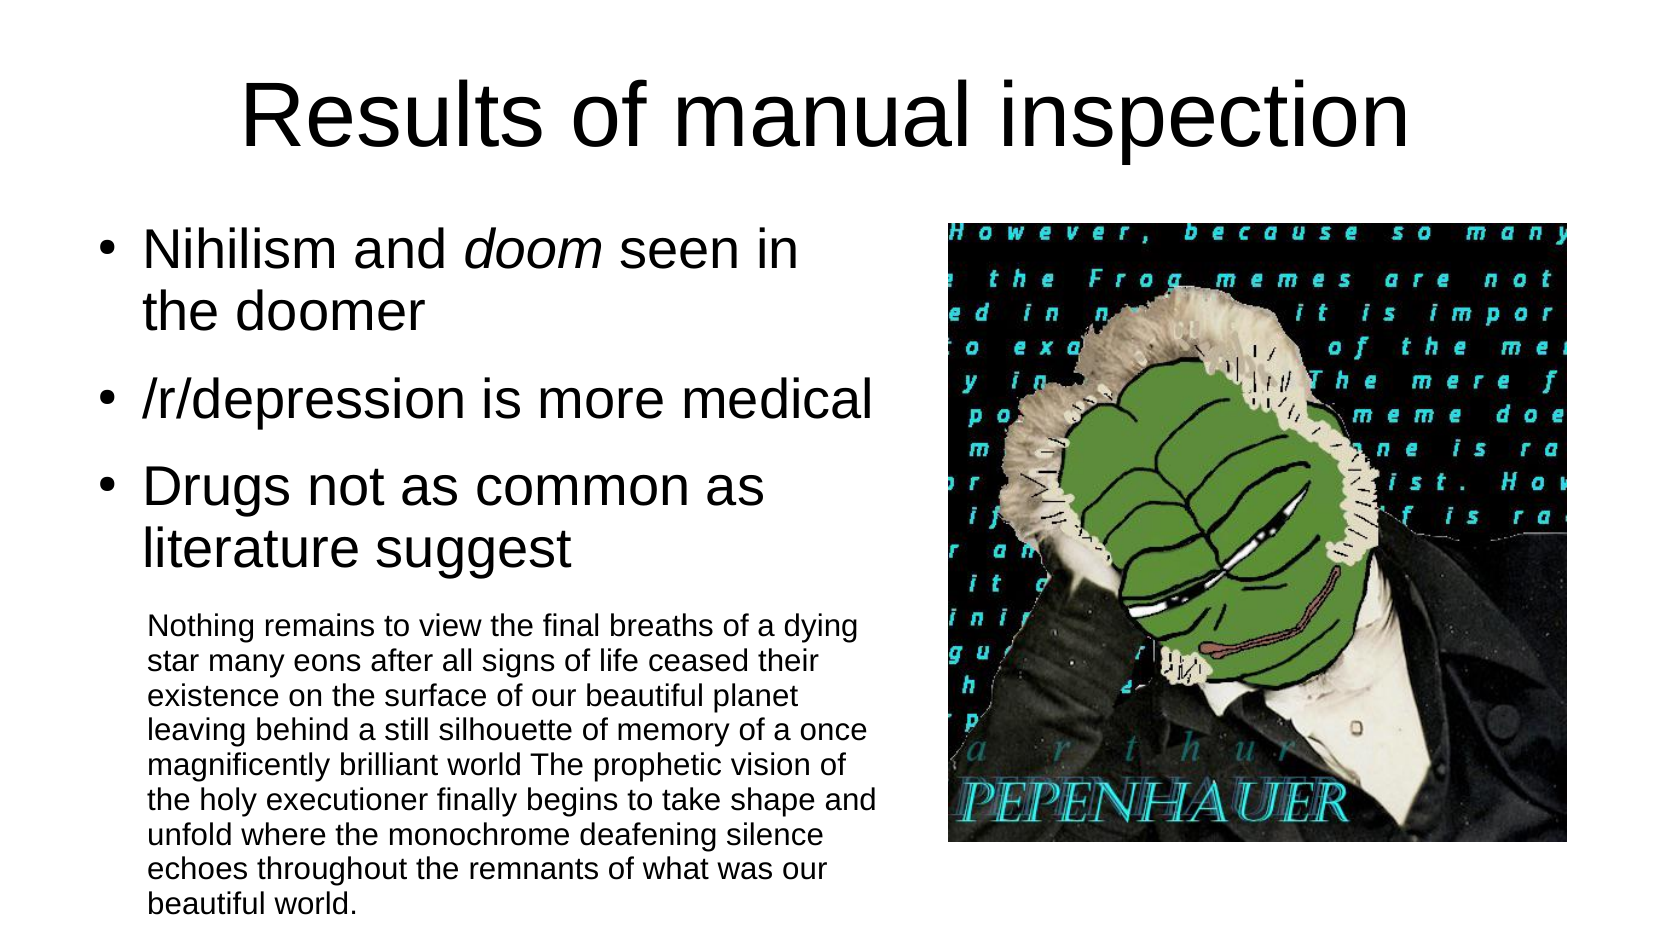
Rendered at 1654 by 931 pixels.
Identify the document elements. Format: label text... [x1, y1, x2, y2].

list Nihilism and doom seen in the doomer /r/depression is more medical Drugs not as common as literature suggest [82, 217, 889, 602]
picture [948, 223, 1567, 843]
title Results of manual inspection [82, 37, 1571, 193]
text_box Nothing remains to view the final breaths of a dying star many eons after all signs of life ceased their existence on the surface of our beautiful planet leaving behind a still silhouette of memory of a once magnificently brilliant world The prophetic vision of the holy executioner finally begins to take shape and unfold where the monochrome deafening silence echoes throughout the remnants of what was our beautiful world. [132, 601, 901, 929]
